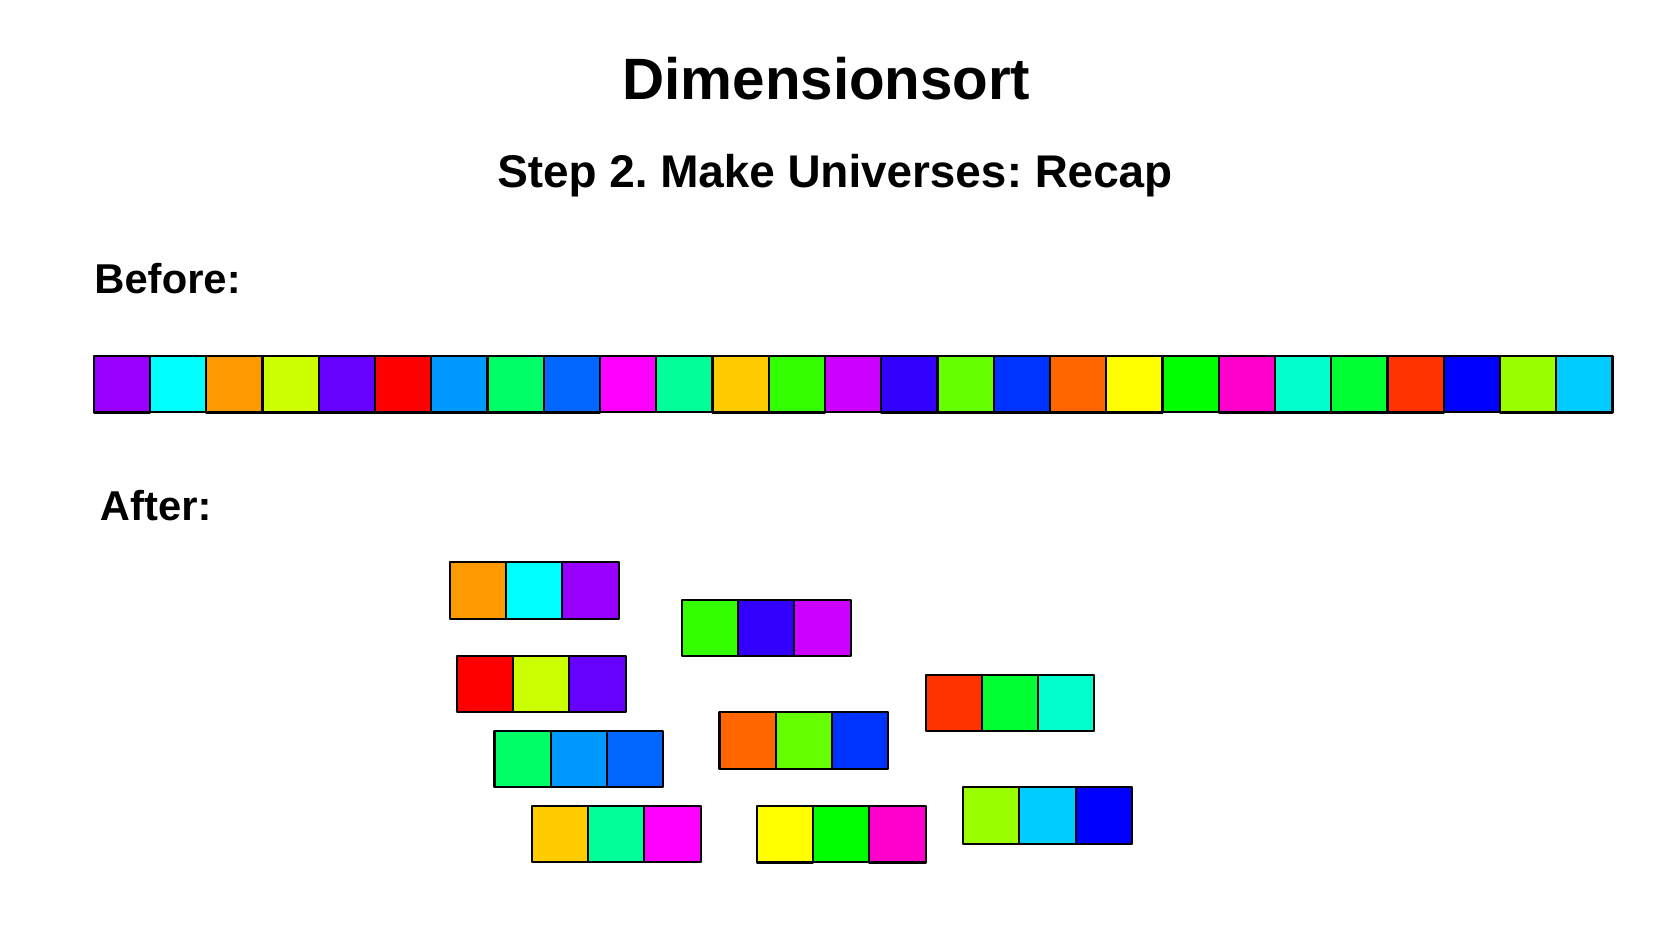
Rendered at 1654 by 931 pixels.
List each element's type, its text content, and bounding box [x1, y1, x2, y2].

title Dimensionsort [82, 2, 1571, 158]
text_box [756, 806, 926, 863]
text_box [531, 806, 701, 863]
text_box [681, 599, 851, 657]
text_box After: [11, 450, 301, 563]
text_box [93, 356, 1613, 413]
text_box [719, 712, 889, 769]
text_box [963, 787, 1132, 844]
text_box [494, 731, 664, 788]
text_box [456, 656, 626, 713]
text_box [450, 562, 619, 619]
subtitle Before: [23, 222, 312, 336]
text_box [925, 674, 1095, 732]
text_box Step 2. Make Universes: Recap [482, 138, 1378, 257]
